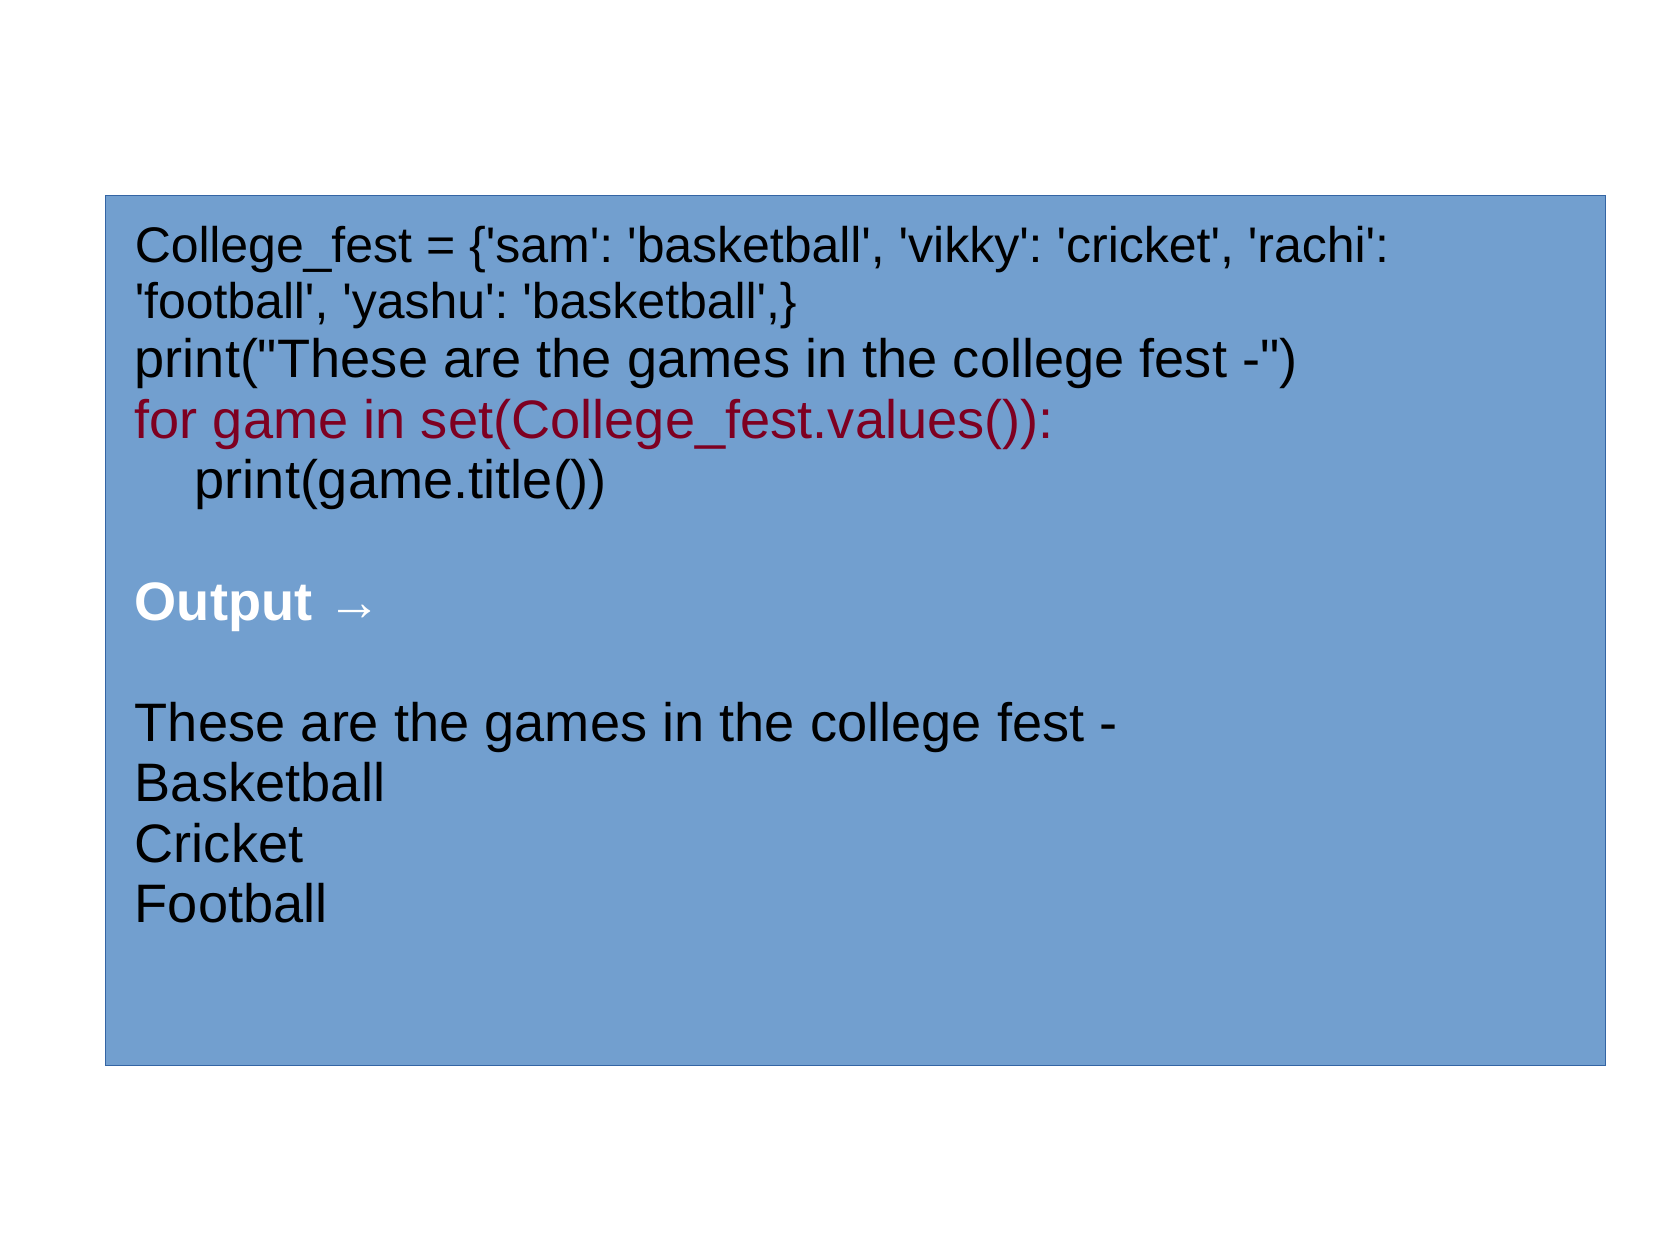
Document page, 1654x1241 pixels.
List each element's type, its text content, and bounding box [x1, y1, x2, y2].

text_box [105, 195, 1606, 1066]
text_box College_fest = {'sam': 'basketball', 'vikky': 'cricket', 'rachi': 'football', 'yashu': 'basketball',} print("These are the games in the college fest -") for game in set(College_fest.values()): print(game.title()) Output → These are the games in the college fest - Basketball Cricket Football [120, 210, 1591, 1066]
